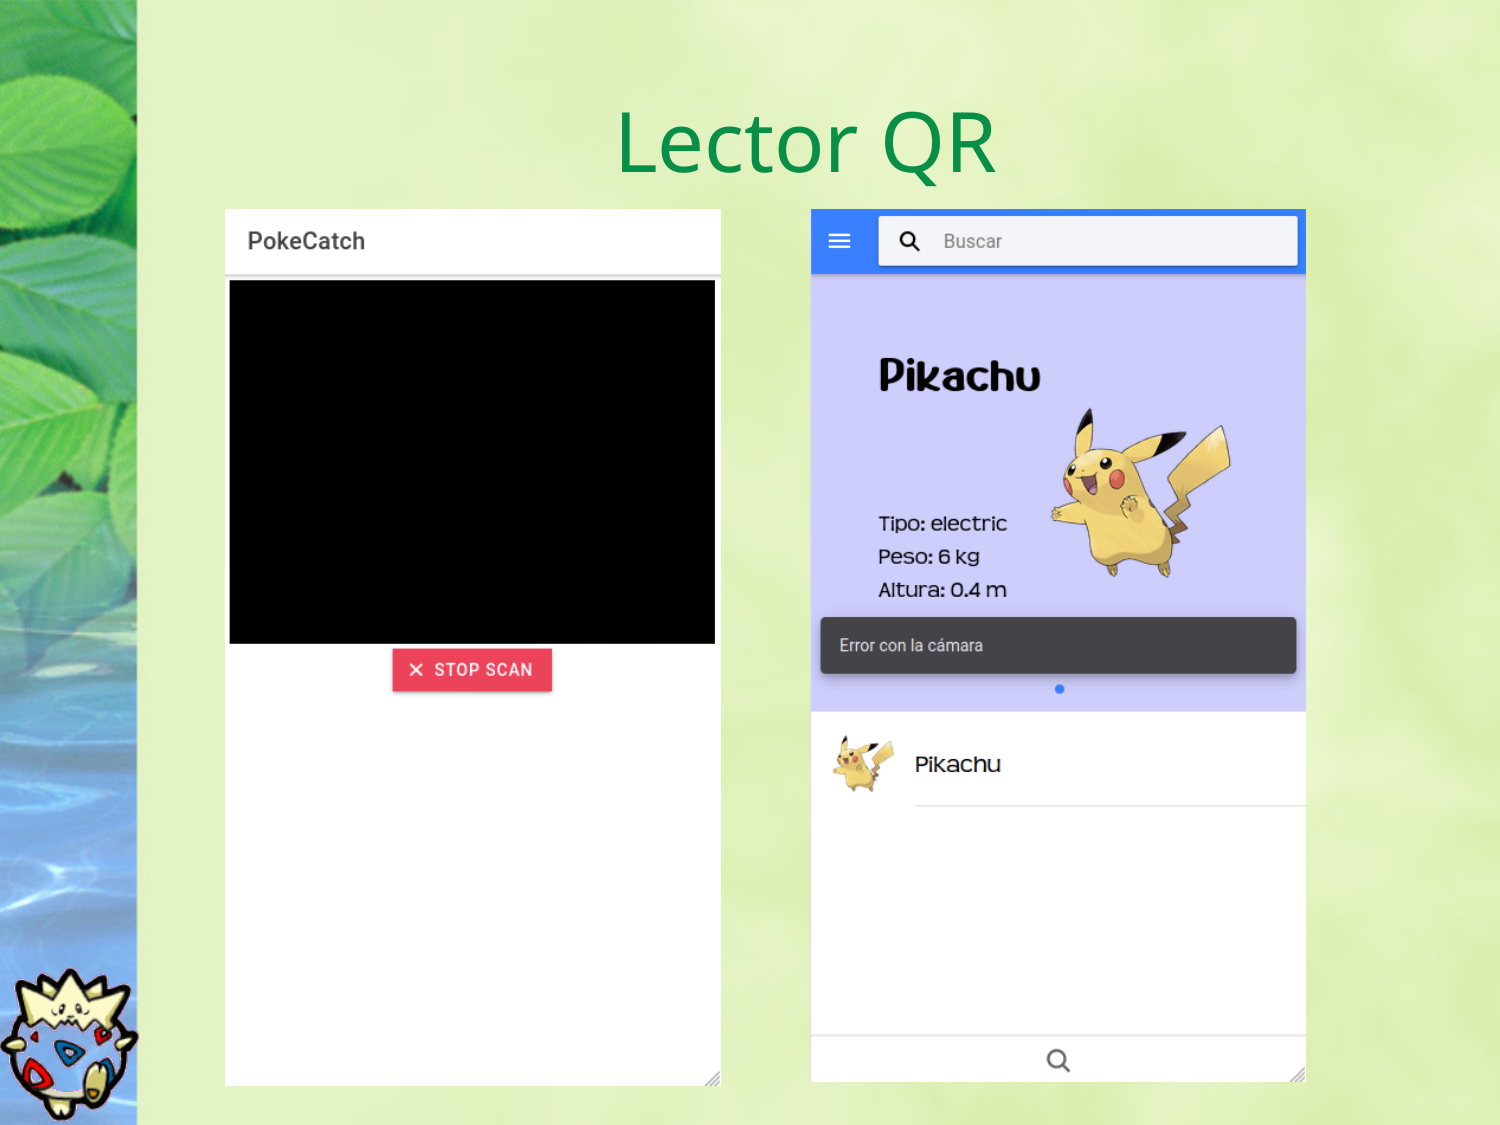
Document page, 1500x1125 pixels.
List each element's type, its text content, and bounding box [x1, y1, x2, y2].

title Lector QR [187, 45, 1425, 233]
picture [0, 0, 1500, 1125]
